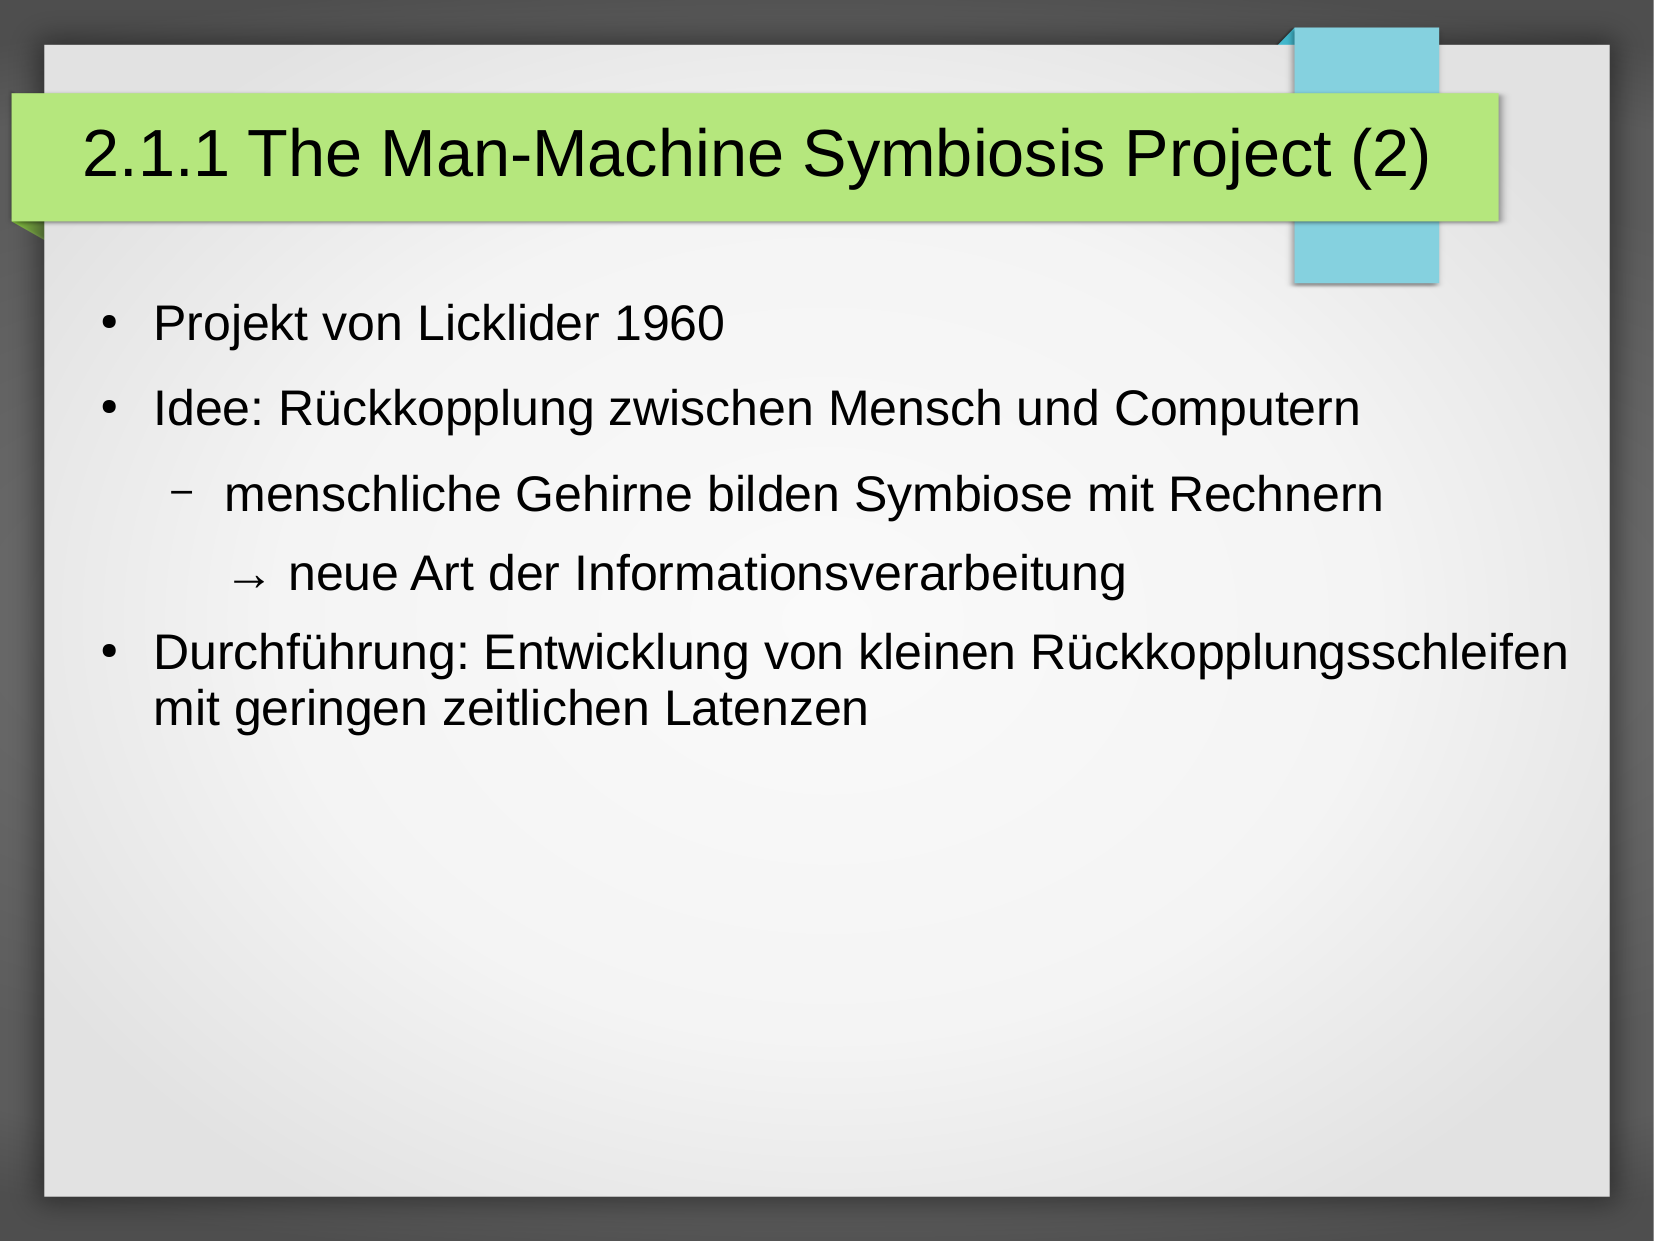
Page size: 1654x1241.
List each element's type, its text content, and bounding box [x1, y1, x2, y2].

list Projekt von Licklider 1960 Idee: Rückkopplung zwischen Mensch und Computern menschliche Gehirne bilden Symbiose mit Rechnern → neue Art der Informationsverarbeitung Durchführung: Entwicklung von kleinen Rückkopplungsschleifen mit geringen zeitlichen Latenzen [82, 295, 1571, 1015]
title 2.1.1 The Man-Machine Symbiosis Project (2) [82, 78, 1571, 229]
picture [0, 0, 1654, 1241]
